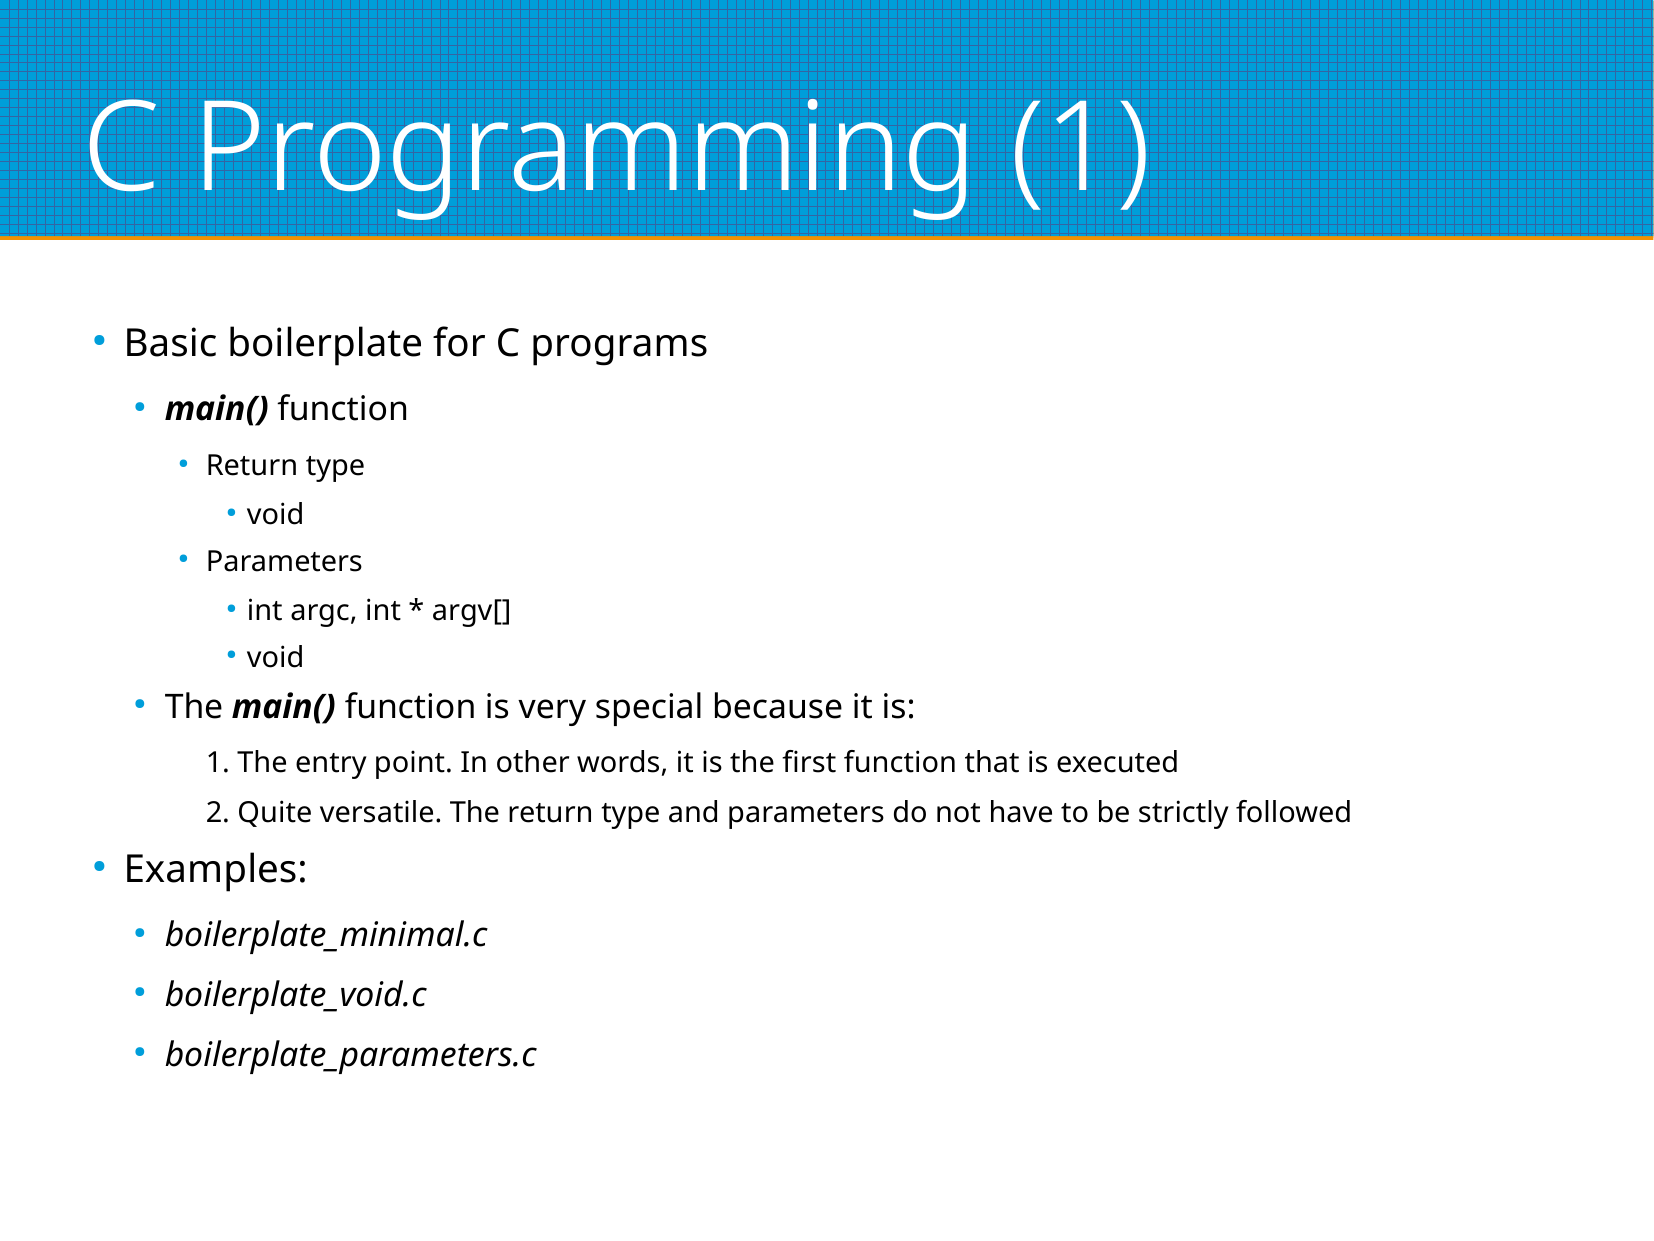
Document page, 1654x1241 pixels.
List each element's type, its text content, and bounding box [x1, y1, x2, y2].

list Basic boilerplate for C programs main() function Return type void Parameters int argc, int * argv[] void The main() function is very special because it is: 1. The entry point. In other words, it is the first function that is executed 2. Quite versatile. The return type and parameters do not have to be strictly followed Examples: boilerplate_minimal.c boilerplate_void.c boilerplate_parameters.c [82, 314, 1536, 1081]
title C Programming (1) [82, 19, 1571, 227]
